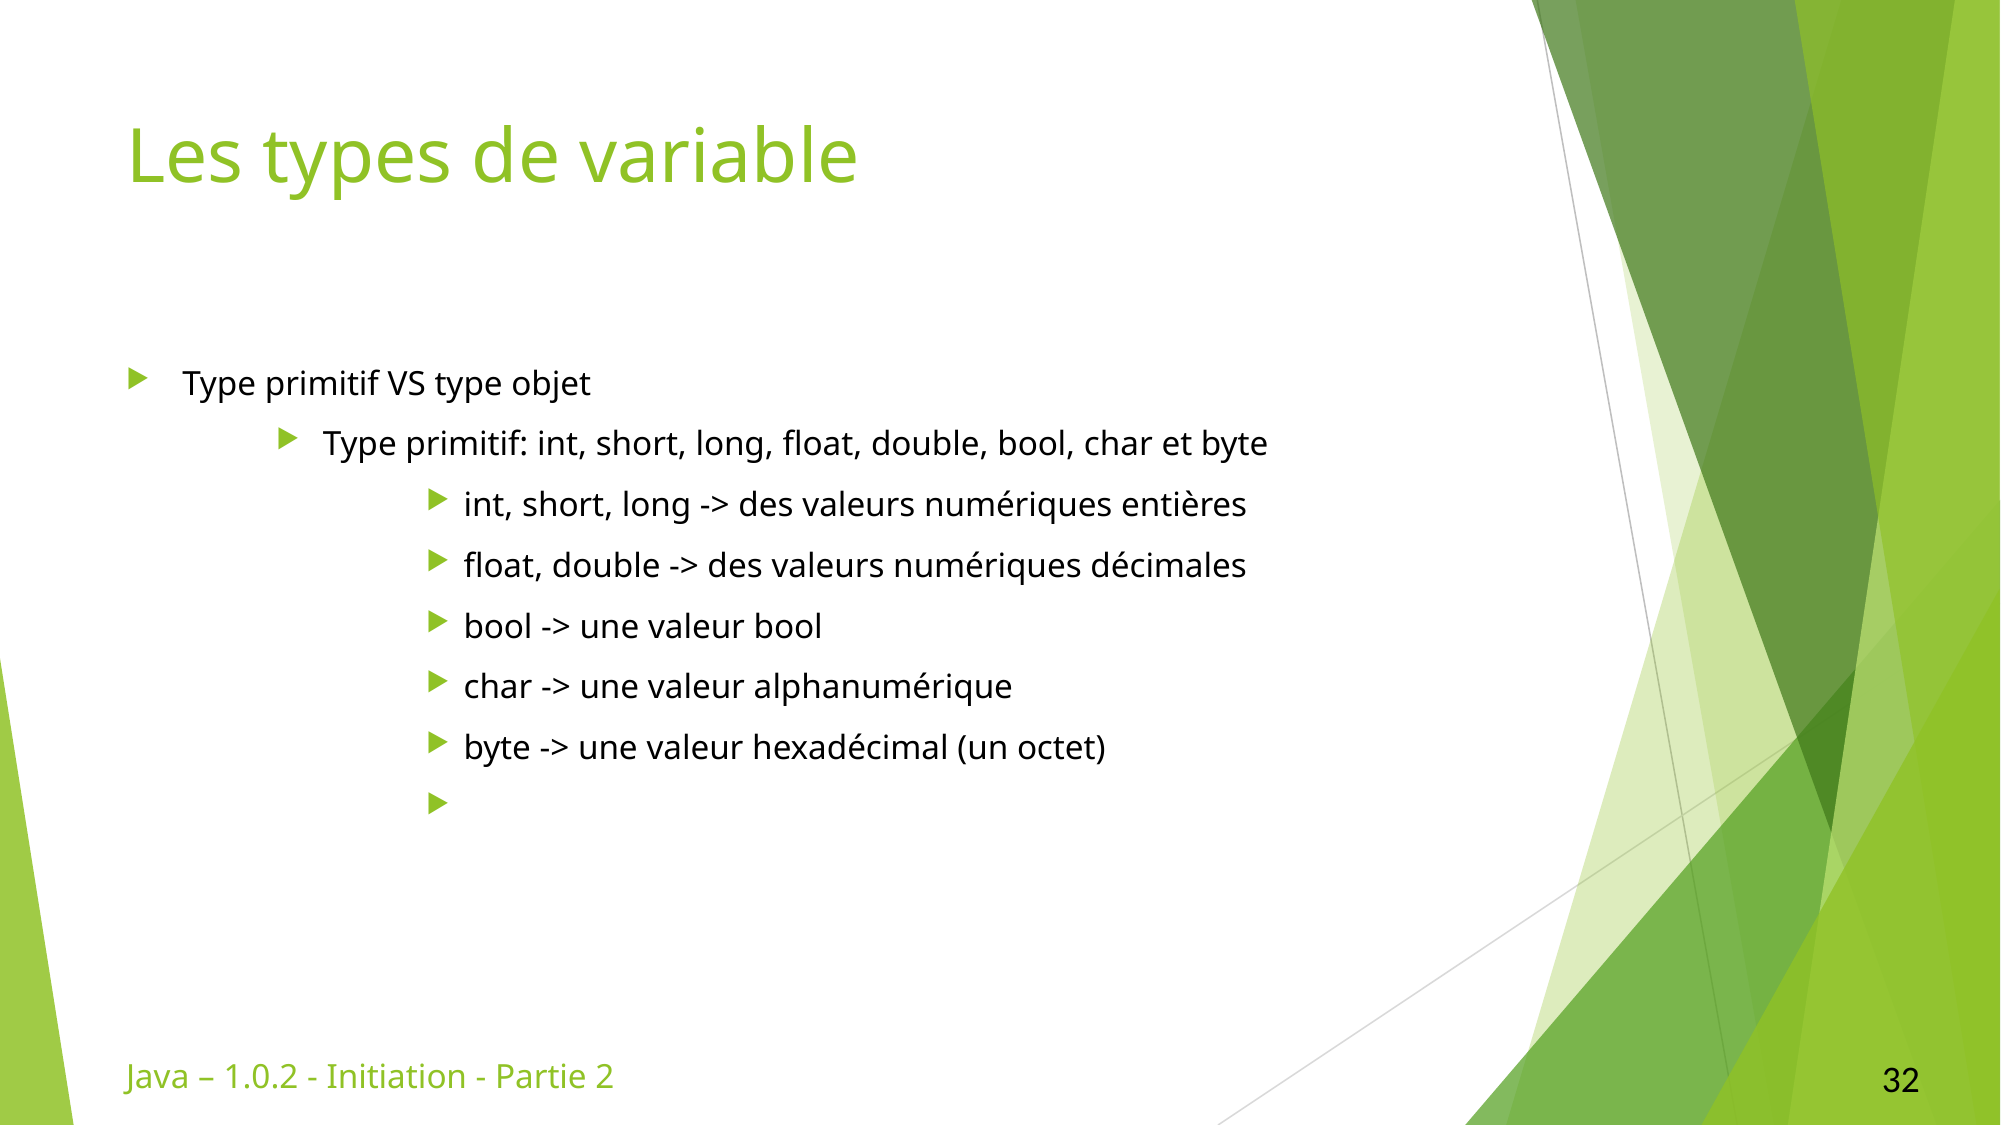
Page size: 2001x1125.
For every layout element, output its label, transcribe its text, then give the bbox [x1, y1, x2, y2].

title Les types de variable [111, 99, 1522, 317]
text_box Java – 1.0.2 - Initiation - Partie 2 [111, 1047, 1094, 1109]
list Type primitif VS type objet Type primitif: int, short, long, float, double, bool, char et byte int, short, long -> des valeurs numériques entières float, double -> des valeurs numériques décimales bool -> une valeur bool char -> une valeur alphanumérique byte -> une valeur hexadécimal (un octet) [111, 354, 1522, 992]
text_box [1866, 1047, 1979, 1108]
